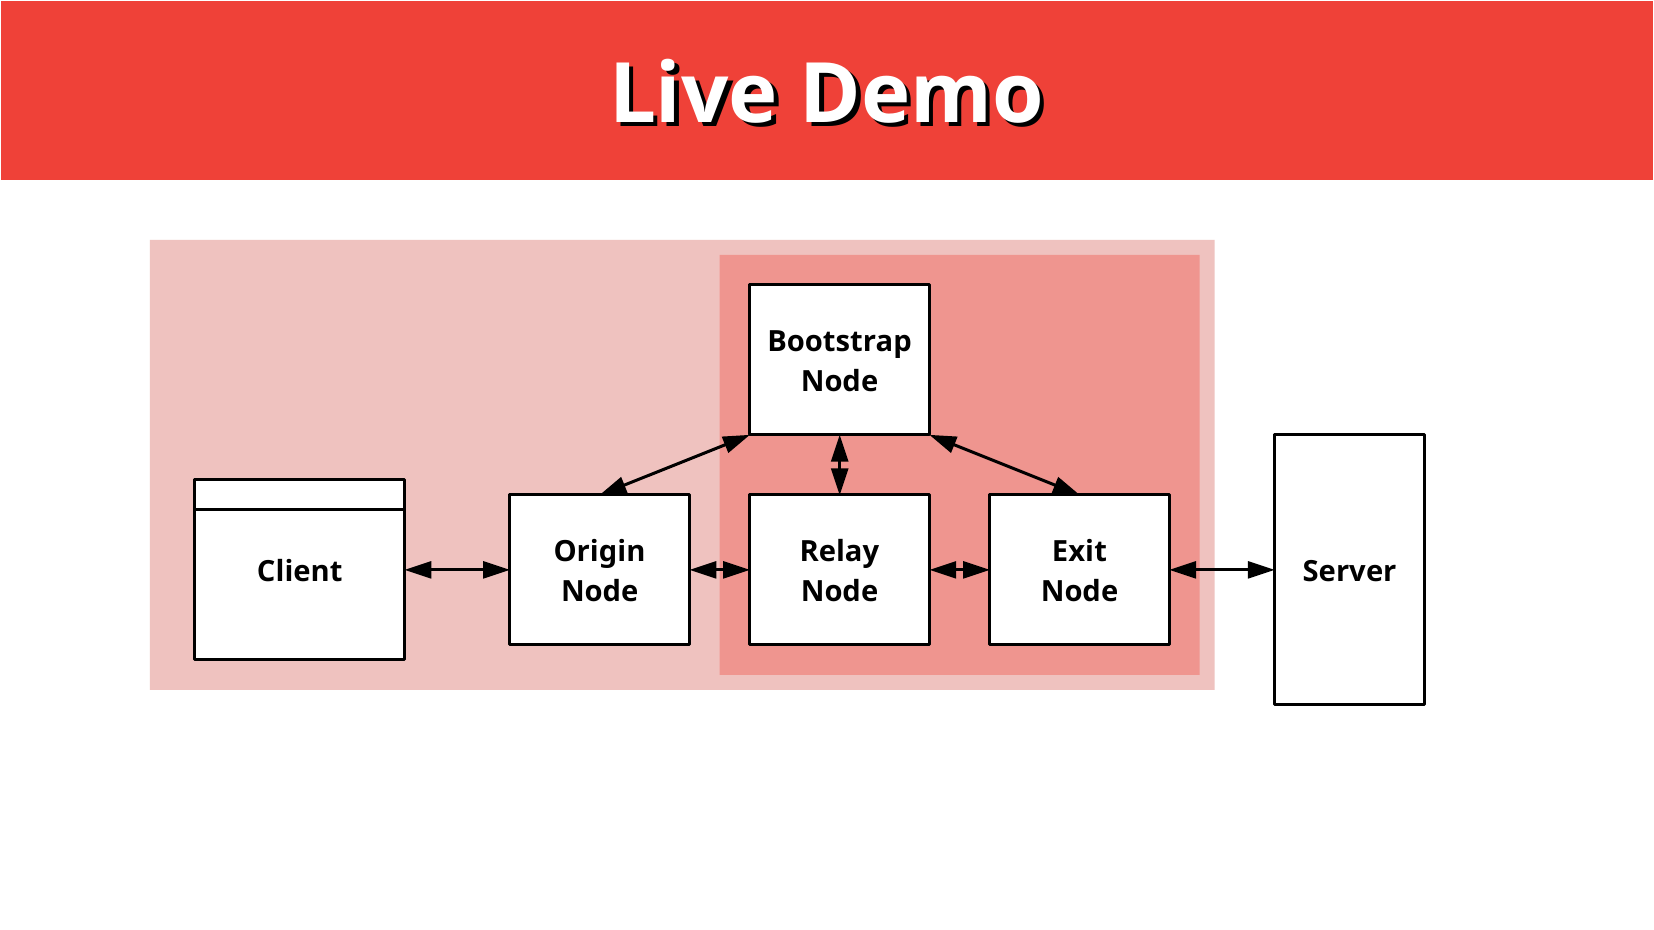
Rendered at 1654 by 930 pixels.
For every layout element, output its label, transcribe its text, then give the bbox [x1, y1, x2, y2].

text_box Client [194, 509, 405, 660]
text_box Origin Node [509, 494, 690, 645]
subtitle [82, 217, 1571, 757]
text_box Live Demo [0, 0, 1653, 181]
text_box Exit Node [989, 494, 1170, 645]
text_box Relay Node [749, 494, 930, 645]
text_box Bootstrap Node [749, 284, 930, 435]
text_box Server [1274, 434, 1425, 705]
text_box Client [194, 479, 405, 508]
